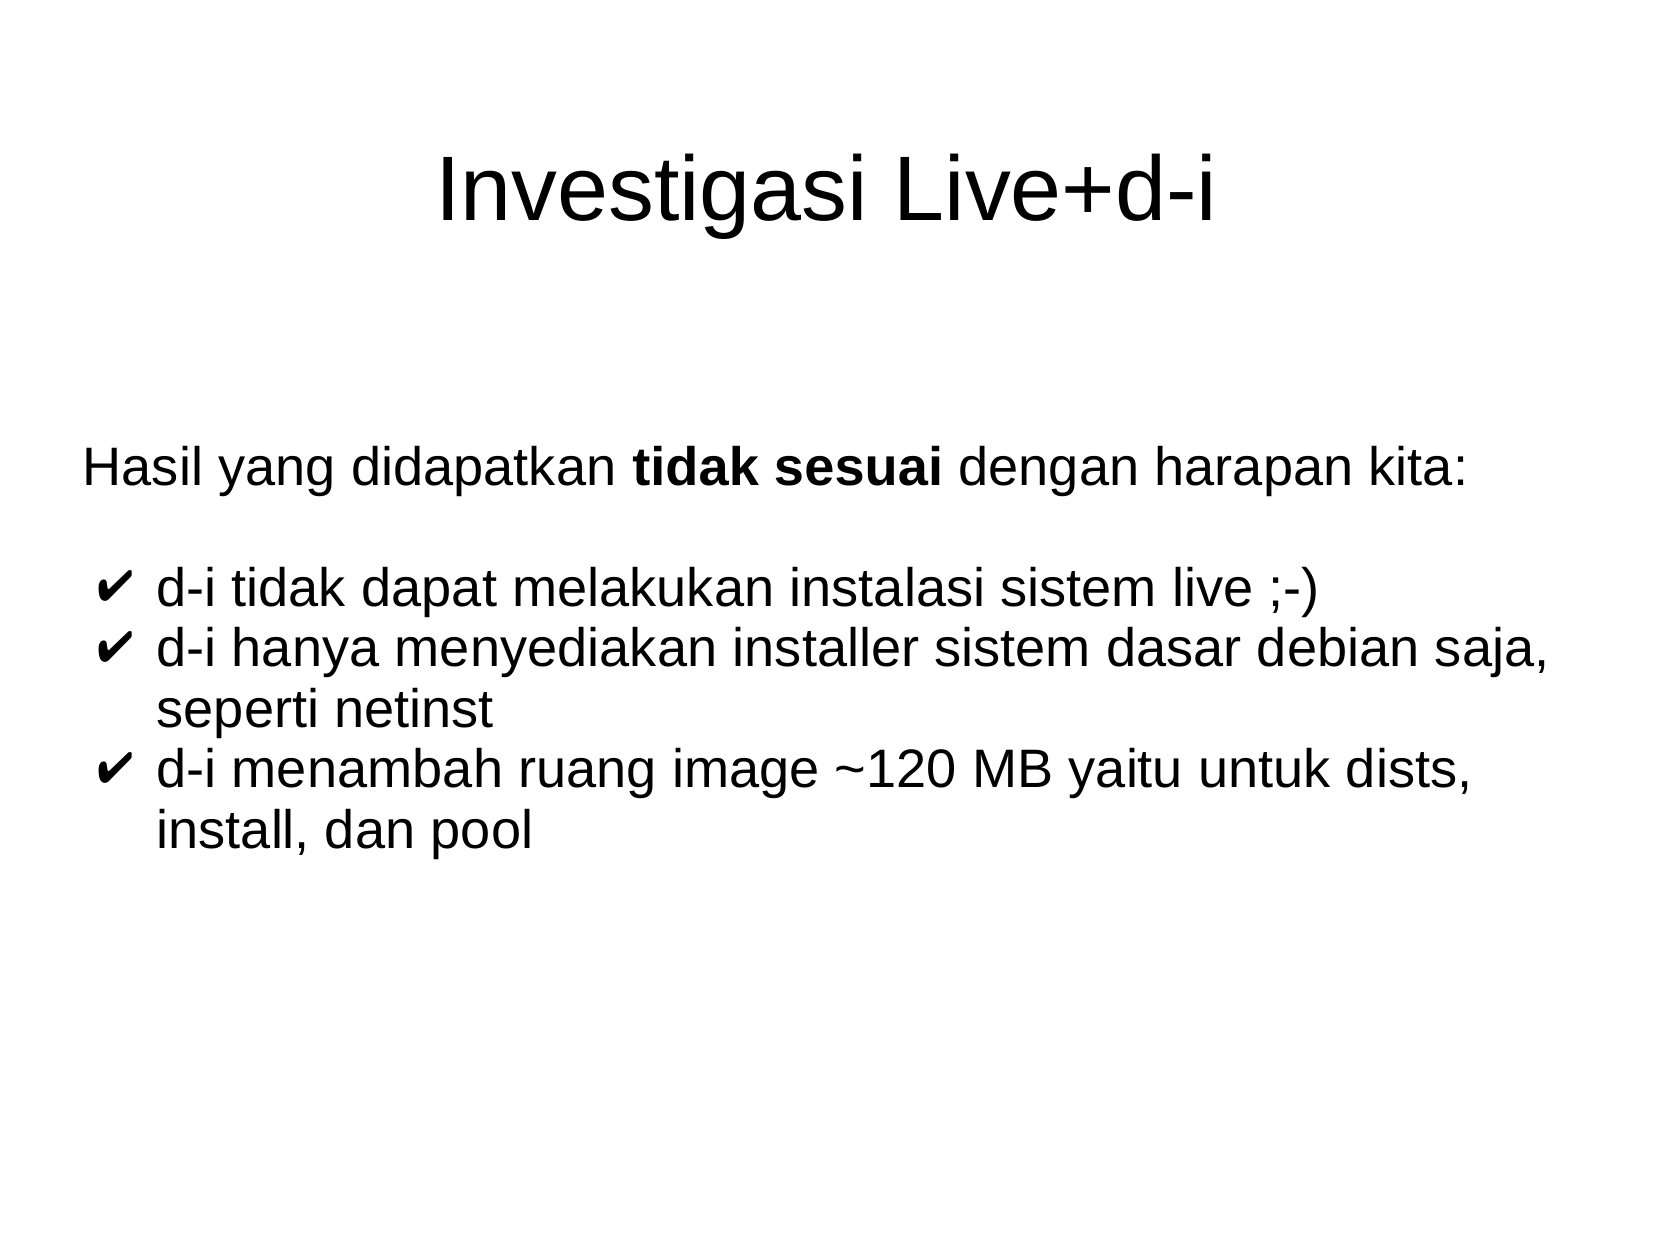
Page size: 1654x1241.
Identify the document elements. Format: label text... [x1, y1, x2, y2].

title Investigasi Live+d-i [82, 84, 1571, 187]
subtitle Hasil yang didapatkan tidak sesuai dengan harapan kita: d-i tidak dapat melakukan instalasi sistem live ;-) d-i hanya menyediakan installer sistem dasar debian saja, seperti netinst d-i menambah ruang image ~120 MB yaitu untuk dists, install, dan pool [82, 187, 1571, 1109]
